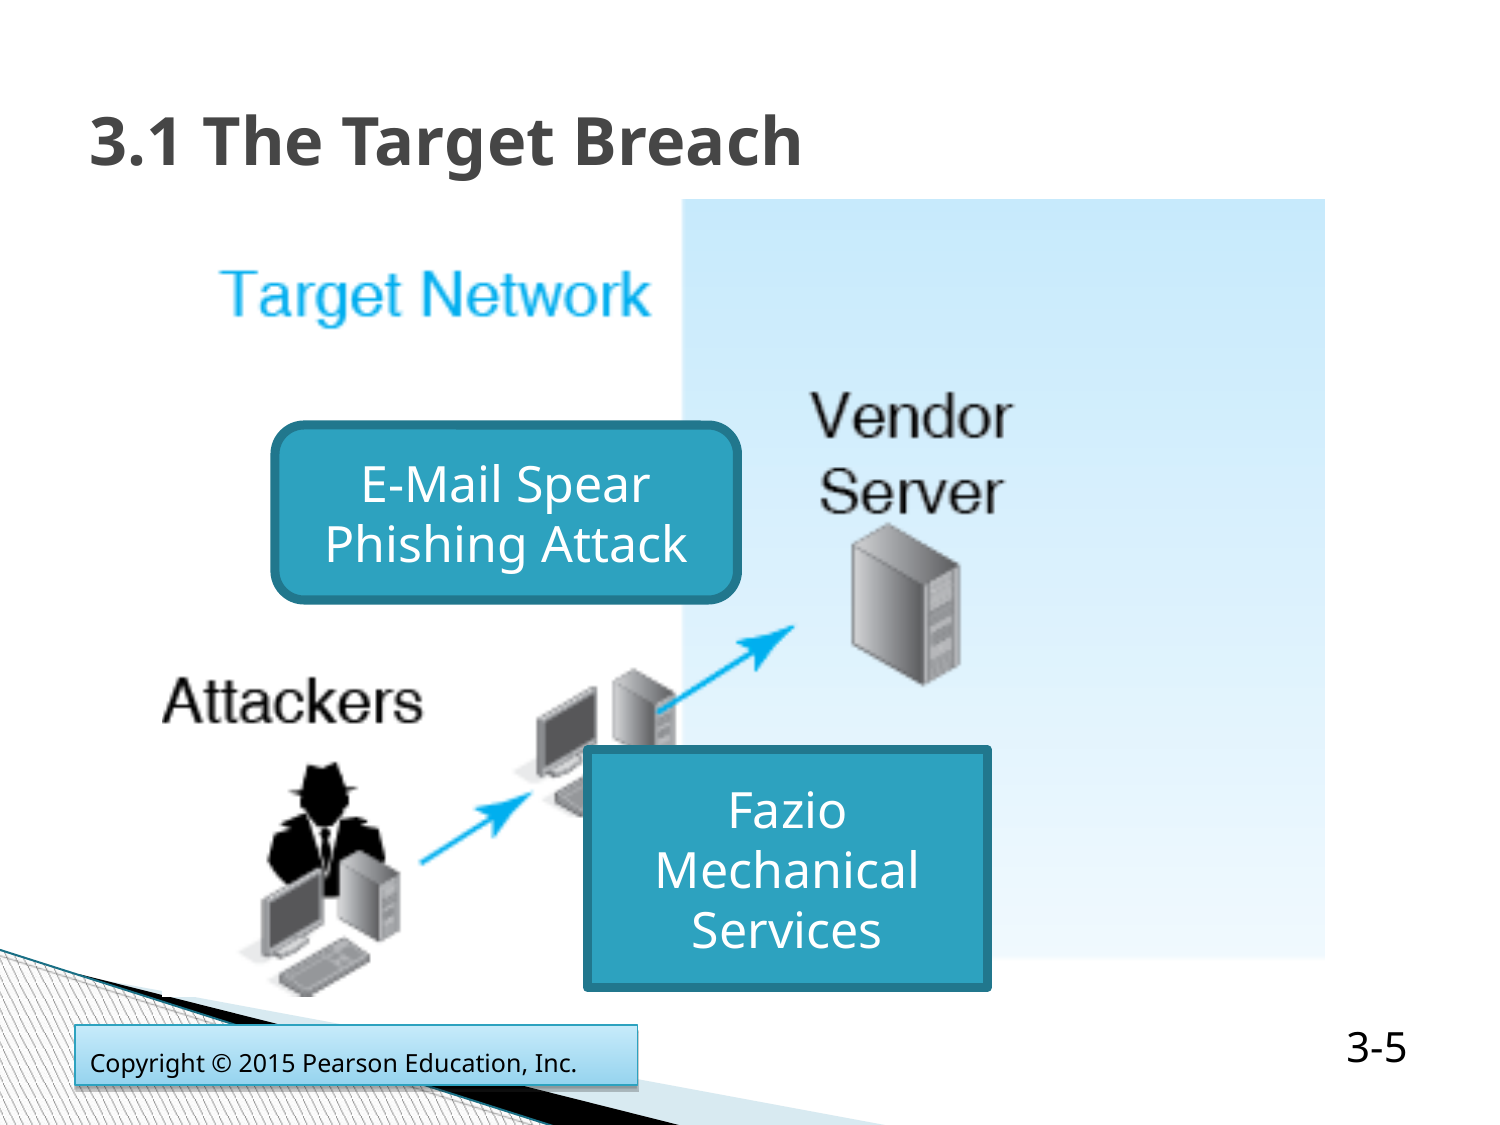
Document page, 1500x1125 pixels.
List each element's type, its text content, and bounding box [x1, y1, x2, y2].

title 3.1 The Target Breach [75, 45, 1425, 233]
text_box Fazio Mechanical Services [587, 749, 988, 988]
picture [162, 233, 1325, 997]
slide_number 3-<number> [1262, 1025, 1423, 1085]
footer Copyright © 2015 Pearson Education, Inc. [75, 1025, 638, 1085]
picture [0, 952, 543, 1125]
text_box E-Mail Spear Phishing Attack [274, 424, 738, 601]
